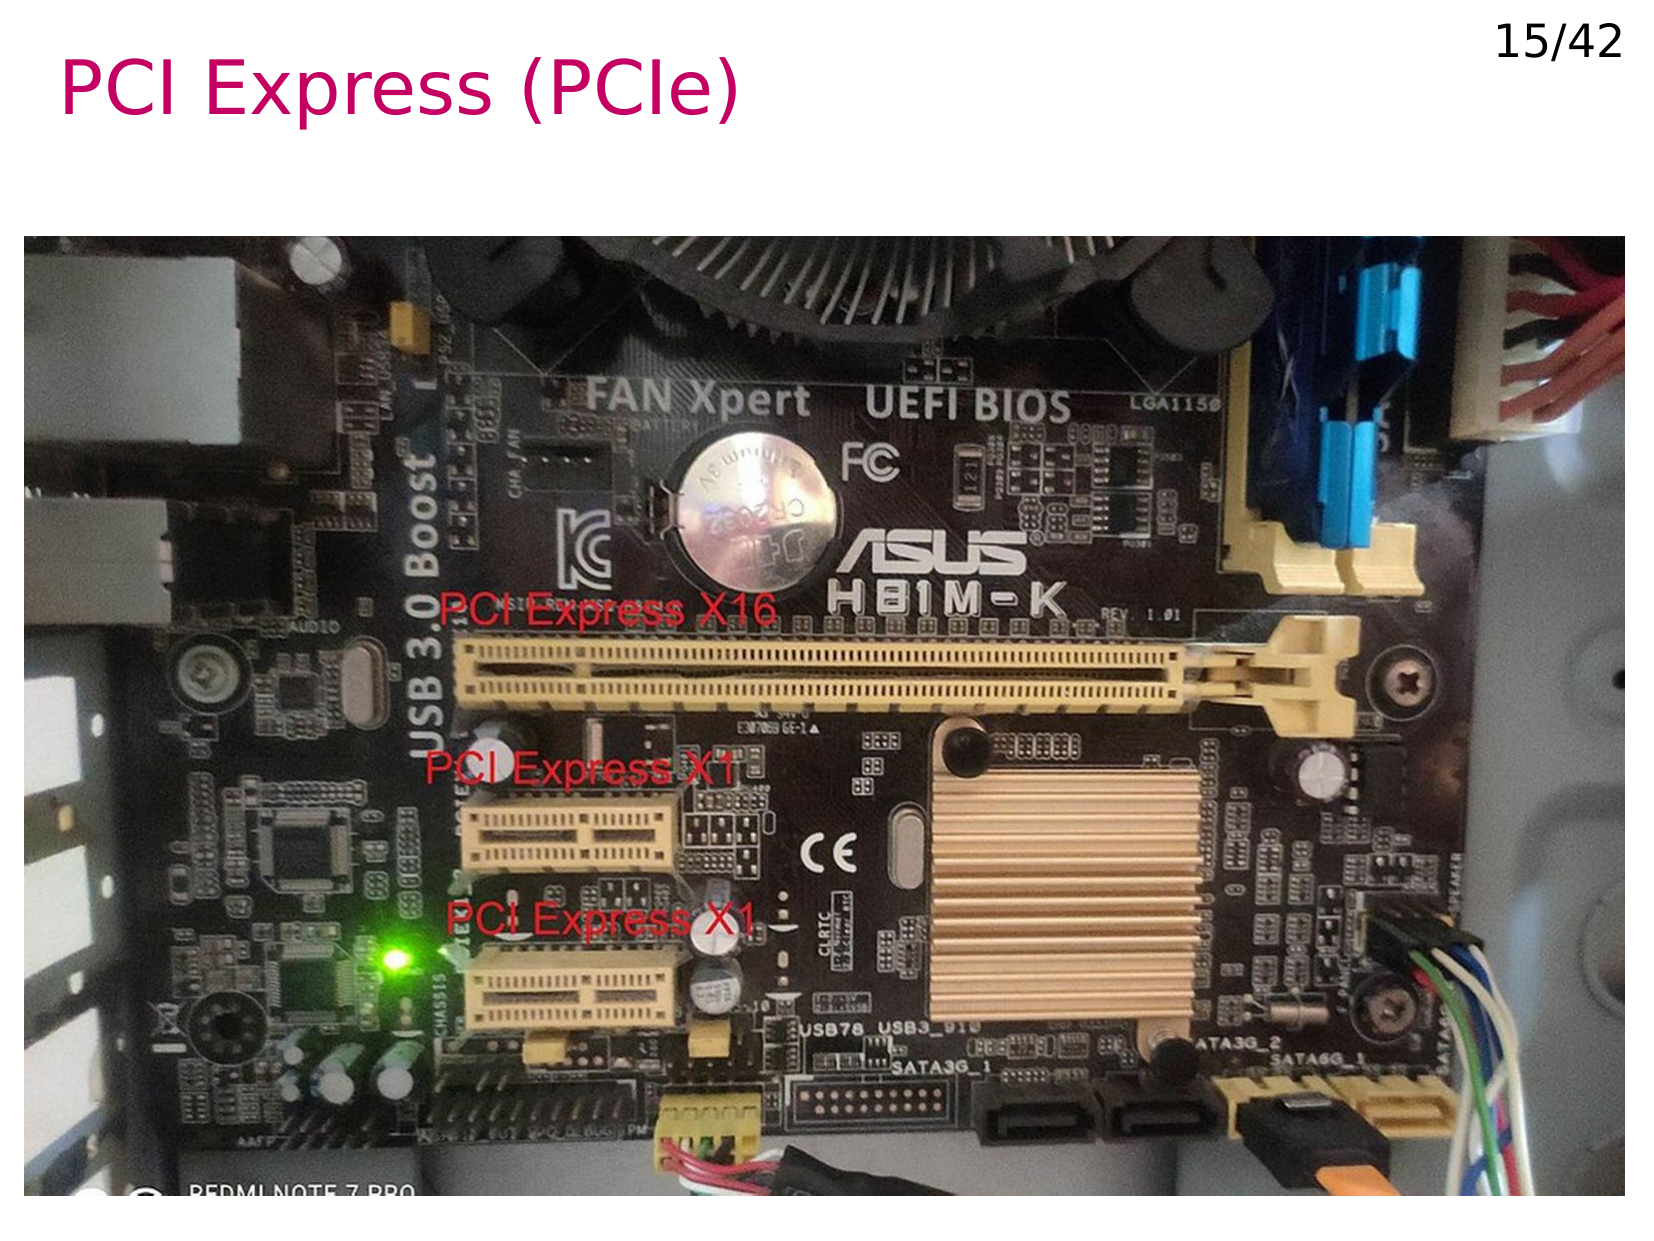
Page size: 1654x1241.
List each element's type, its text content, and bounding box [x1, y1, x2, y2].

title PCI Express (PCIe) [59, 29, 1625, 148]
picture [24, 236, 1625, 1196]
